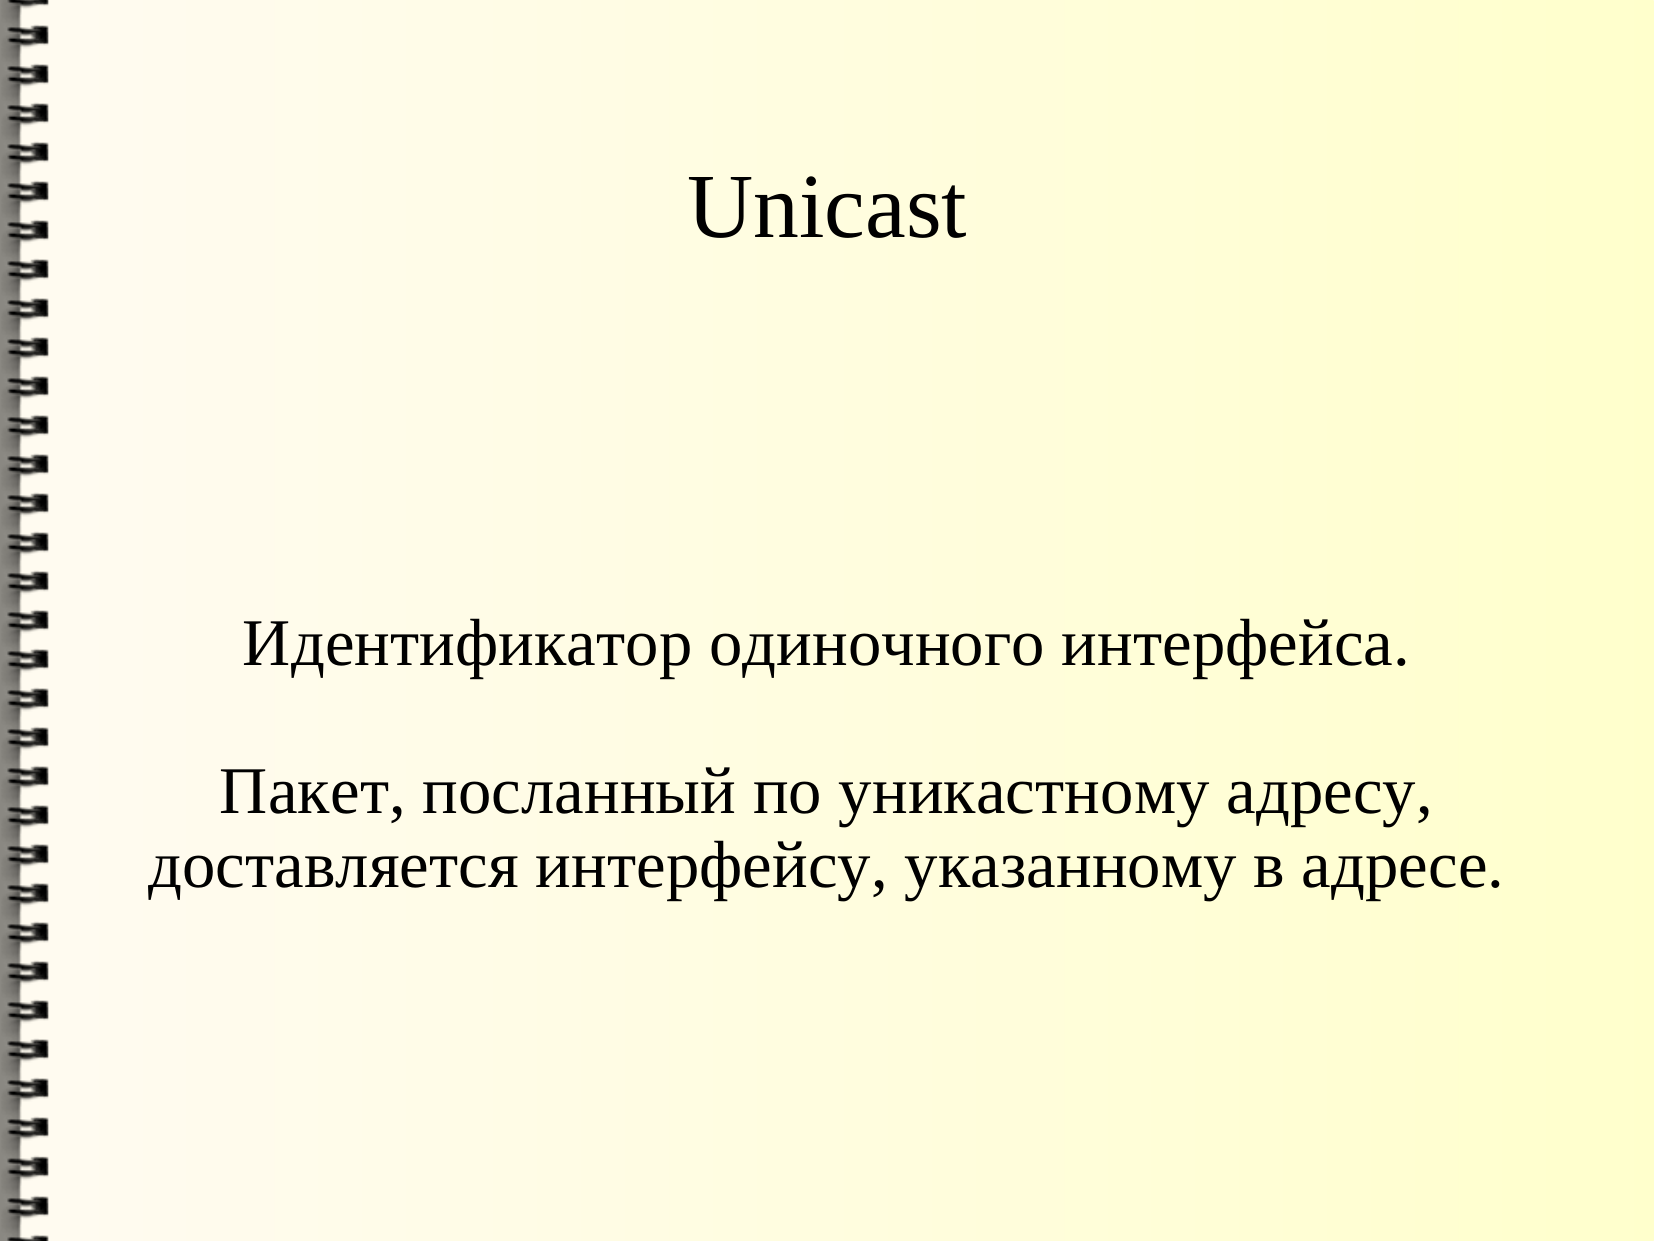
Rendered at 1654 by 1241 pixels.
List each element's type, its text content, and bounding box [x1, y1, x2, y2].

picture [0, 0, 1654, 1241]
subtitle Идентификатор одиночного интерфейса. Пакет, посланный по уникастному адресу, доставляется интерфейсу, указанному в адресе. [121, 344, 1534, 1164]
title Unicast [121, 102, 1534, 311]
